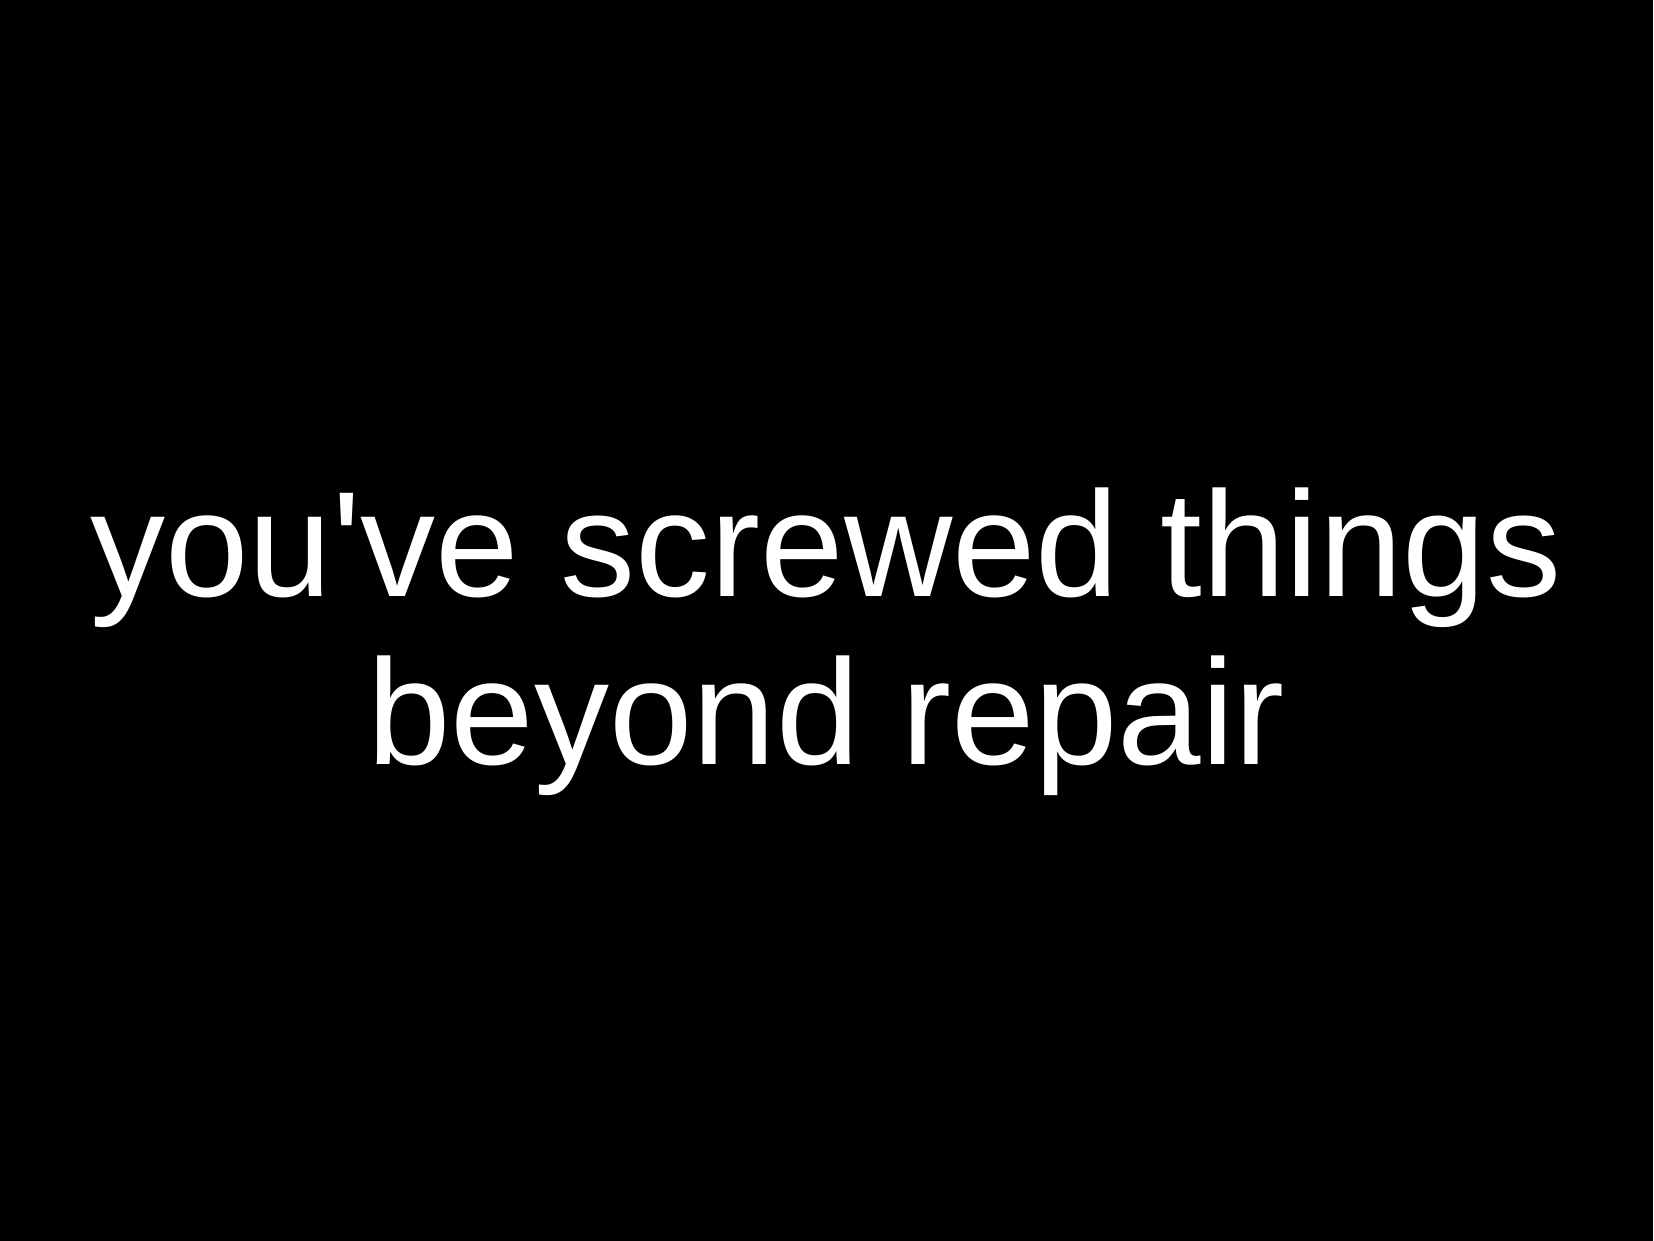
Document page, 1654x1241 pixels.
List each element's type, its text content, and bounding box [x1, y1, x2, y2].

title you've screwed things beyond repair [82, 56, 1571, 1201]
